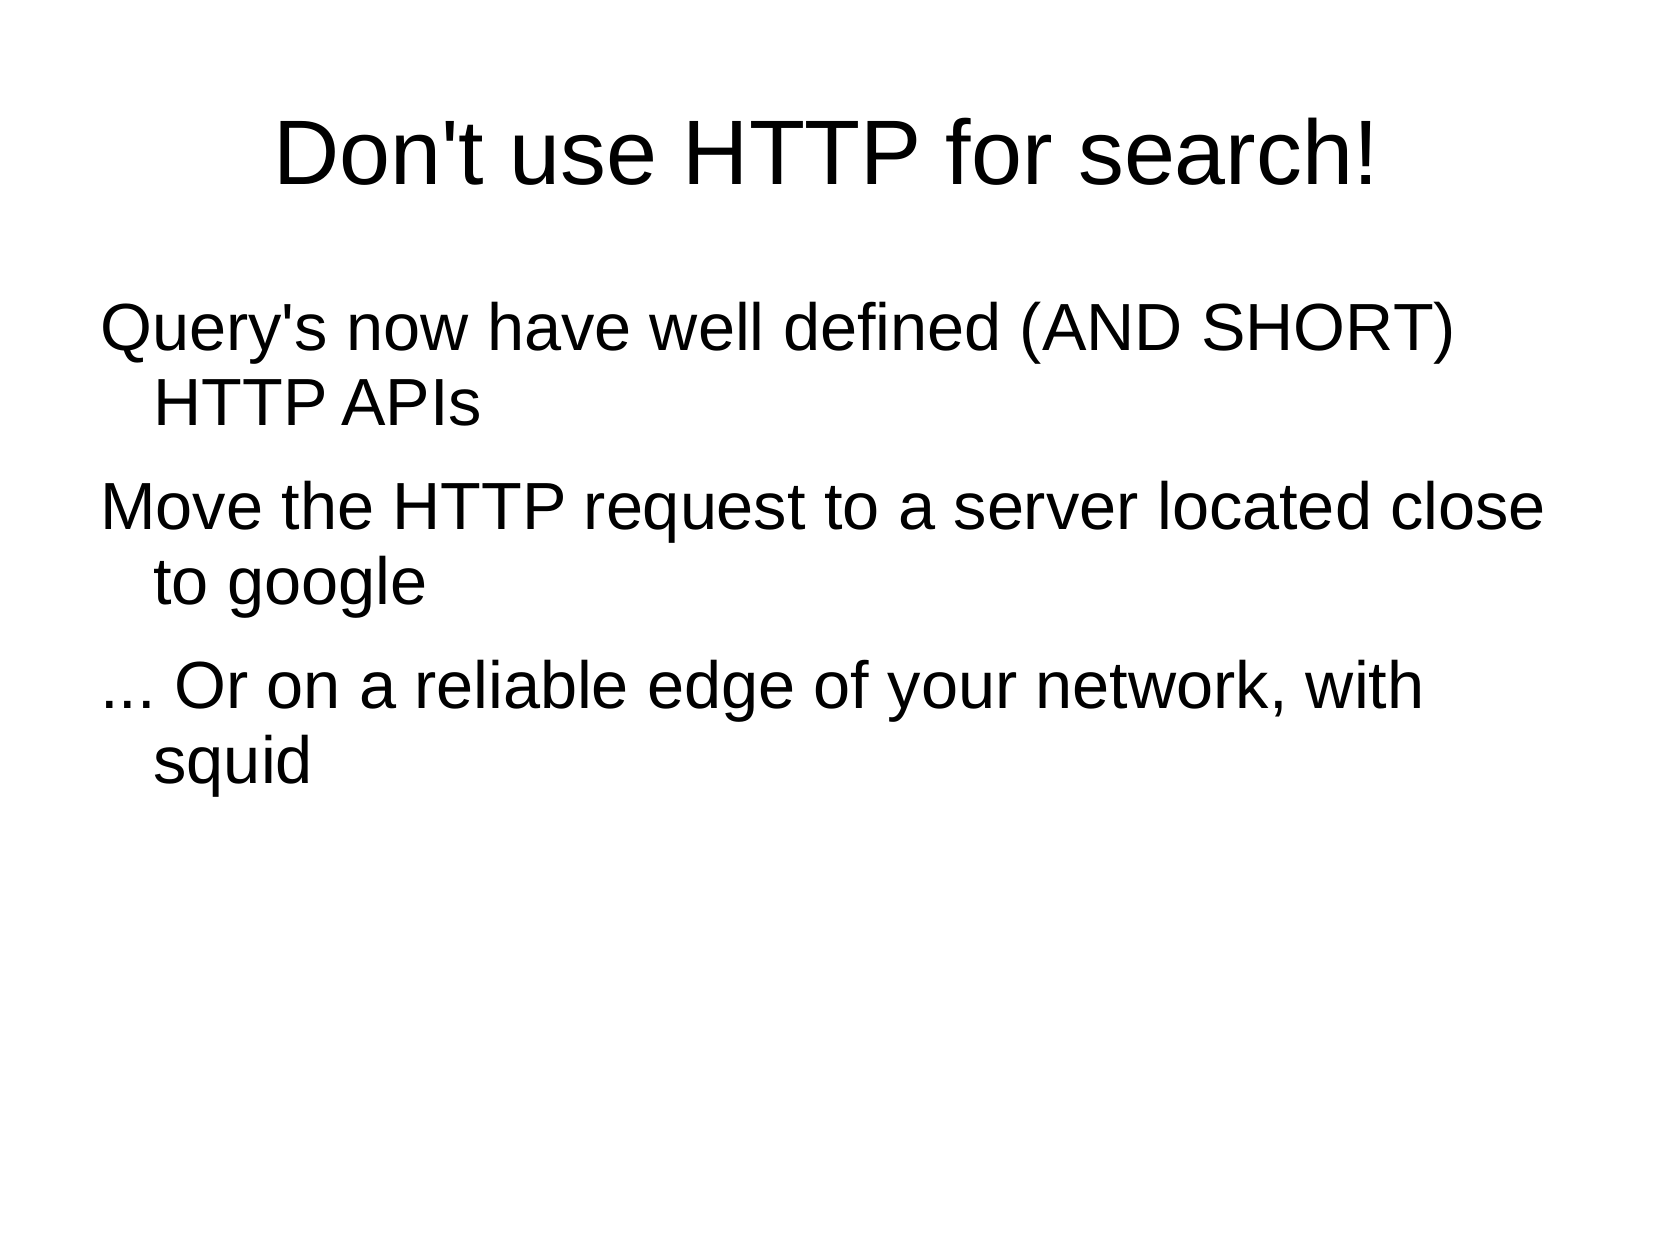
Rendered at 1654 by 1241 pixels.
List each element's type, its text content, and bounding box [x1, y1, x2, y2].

list Query's now have well defined (AND SHORT) HTTP APIs Move the HTTP request to a server located close to google ... Or on a reliable edge of your network, with squid [82, 290, 1571, 1094]
title Don't use HTTP for search! [82, 56, 1571, 250]
